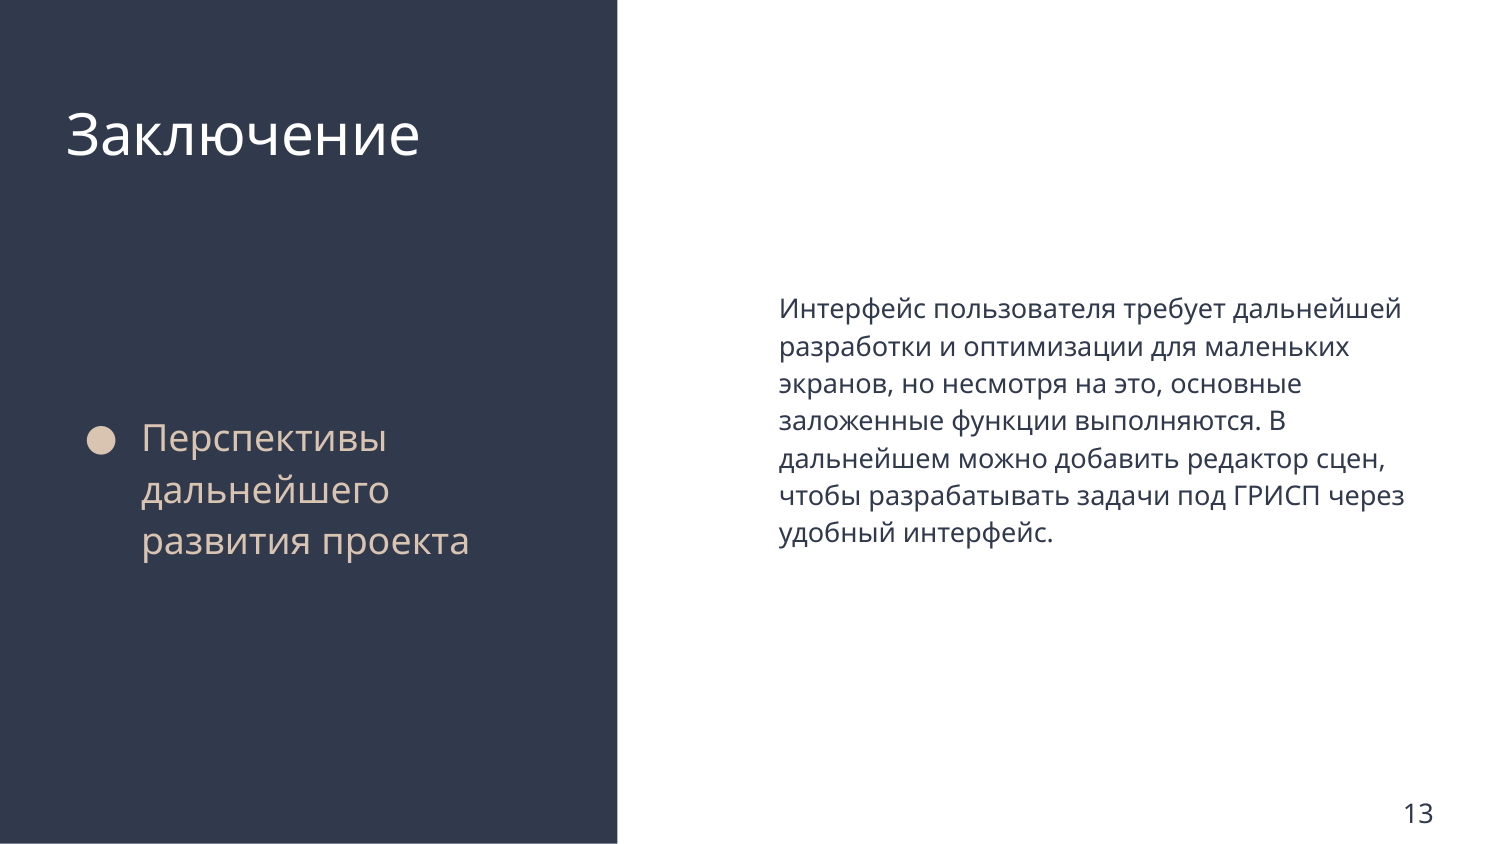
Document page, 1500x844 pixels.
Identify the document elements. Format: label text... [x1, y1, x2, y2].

title Заключение [51, 82, 565, 383]
subtitle 13 [1129, 713, 1449, 844]
list Интерфейс пользователя требует дальнейшей разработки и оптимизации для маленьких экранов, но несмотря на это, основные заложенные функции выполняются. В дальнейшем можно добавить редактор сцен, чтобы разрабатывать задачи под ГРИСП через удобный интерфейс. [764, 271, 1448, 572]
list Перспективы дальнейшего развития проекта [51, 392, 565, 770]
